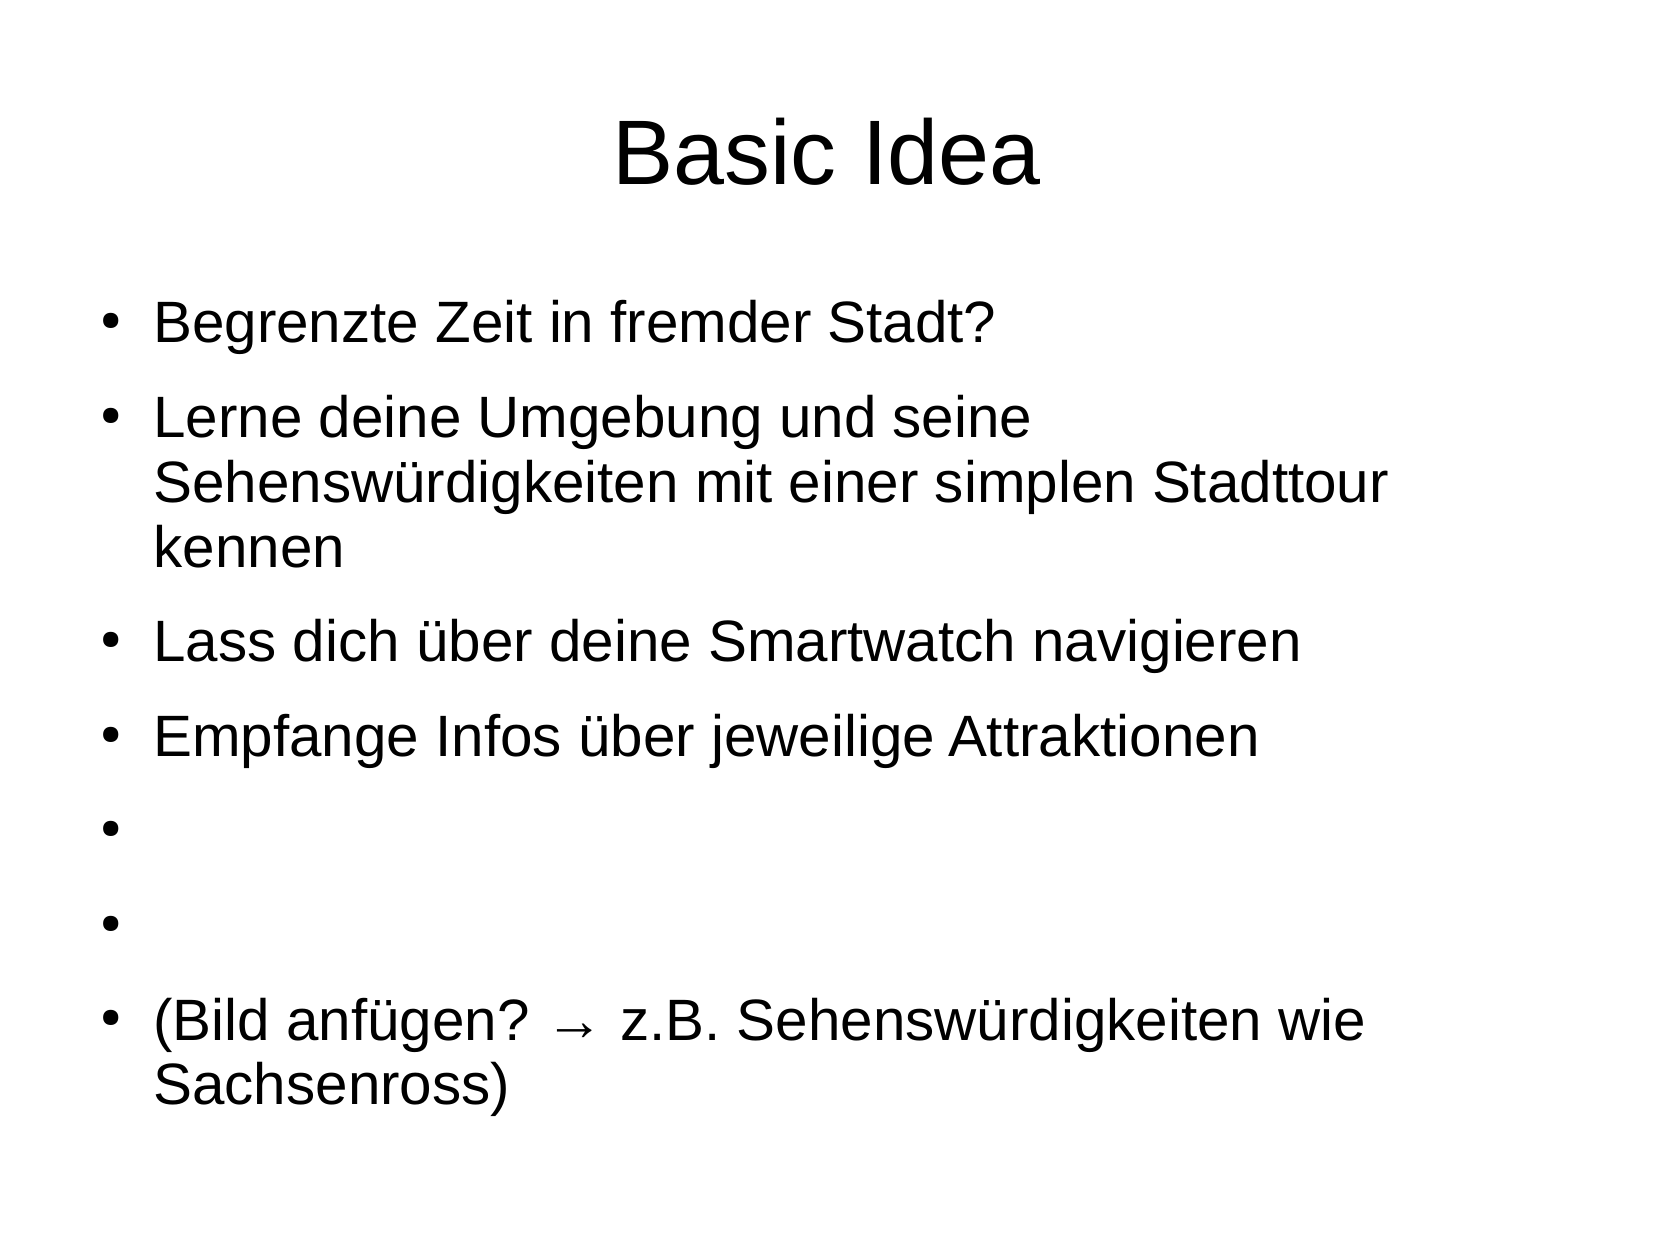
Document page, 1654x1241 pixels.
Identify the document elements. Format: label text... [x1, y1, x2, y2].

title Basic Idea [82, 49, 1571, 257]
list Begrenzte Zeit in fremder Stadt? Lerne deine Umgebung und seine Sehenswürdigkeiten mit einer simplen Stadttour kennen Lass dich über deine Smartwatch navigieren Empfange Infos über jeweilige Attraktionen (Bild anfügen? → z.B. Sehenswürdigkeiten wie Sachsenross) [82, 290, 1571, 1210]
